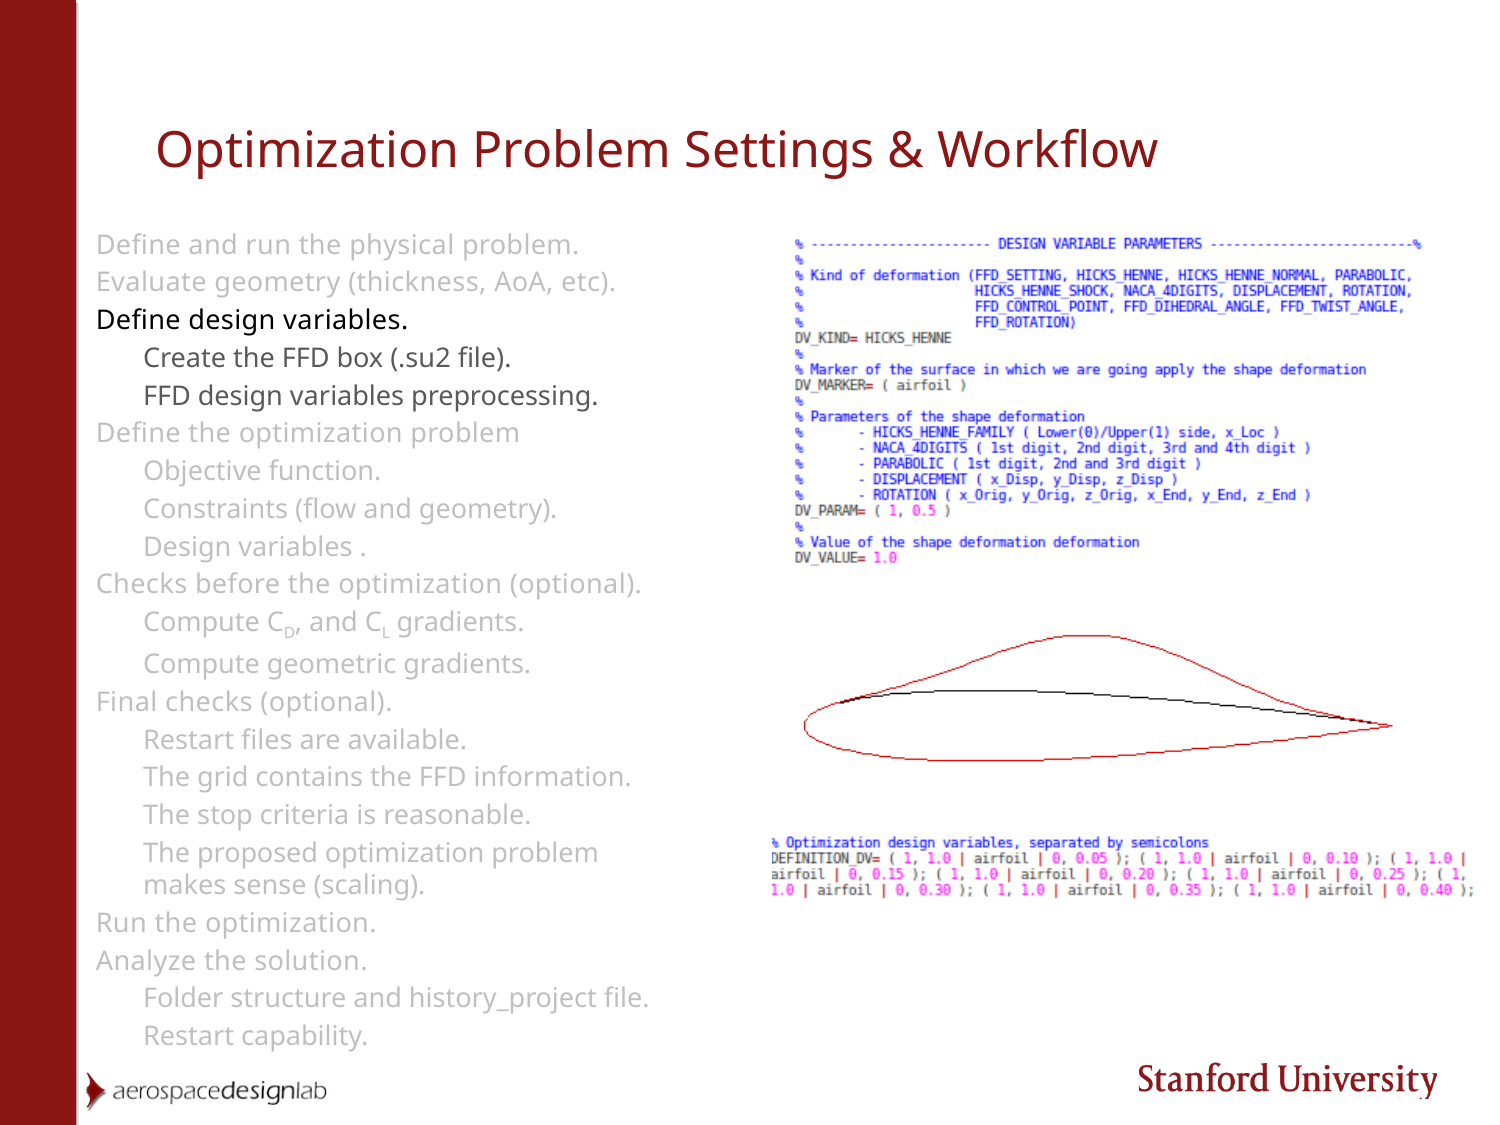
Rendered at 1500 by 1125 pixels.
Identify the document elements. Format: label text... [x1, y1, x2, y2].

picture [82, 1071, 330, 1112]
text_box Optimization Problem Settings & Workflow [155, 78, 1420, 186]
picture [772, 832, 1486, 901]
picture [780, 595, 1441, 796]
picture [795, 224, 1474, 574]
text_box Define and run the physical problem. Evaluate geometry (thickness, AoA, etc). Define design variables. Create the FFD box (.su2 file). FFD design variables preprocessing. Define the optimization problem Objective function. Constraints (flow and geometry). Design variables . Checks before the optimization (optional). Compute CD, and CL gradients. Compute geometric gradients. Final checks (optional). Restart files are available. The grid contains the FFD information. The stop criteria is reasonable. The proposed optimization problem makes sense (scaling). Run the optimization. Analyze the solution. Folder structure and history_project file. Restart capability. [95, 219, 679, 1081]
